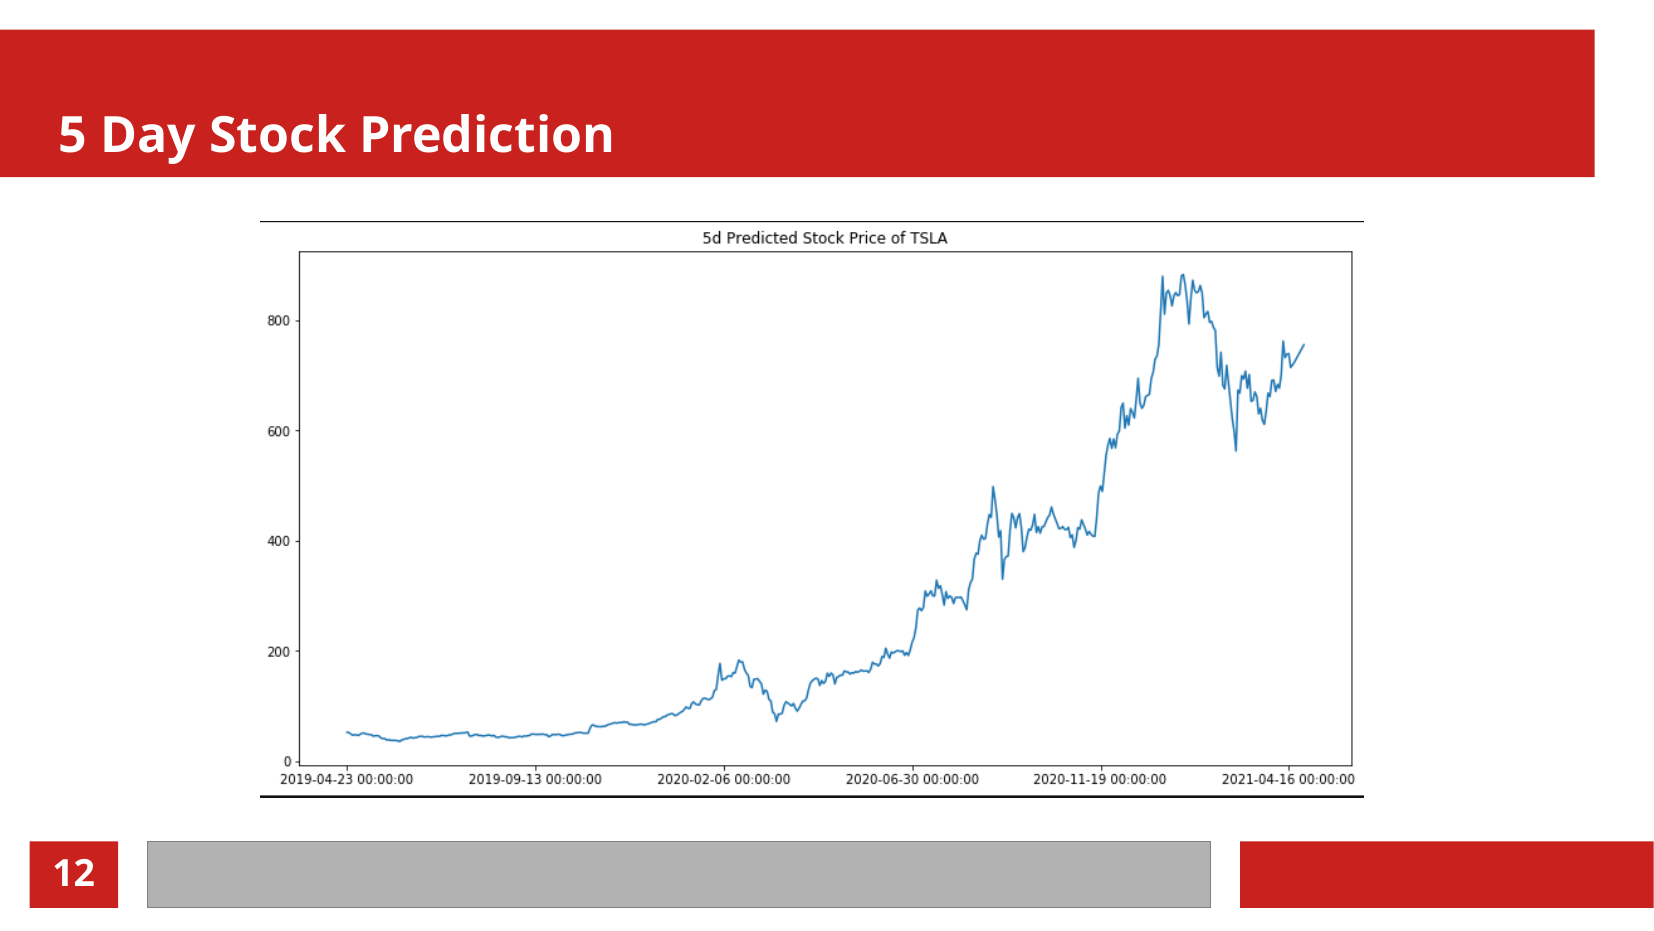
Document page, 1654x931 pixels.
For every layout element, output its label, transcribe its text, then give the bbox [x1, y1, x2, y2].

title 5 Day Stock Prediction [59, 44, 1595, 163]
picture [260, 221, 1364, 798]
text_box [0, 841, 178, 908]
